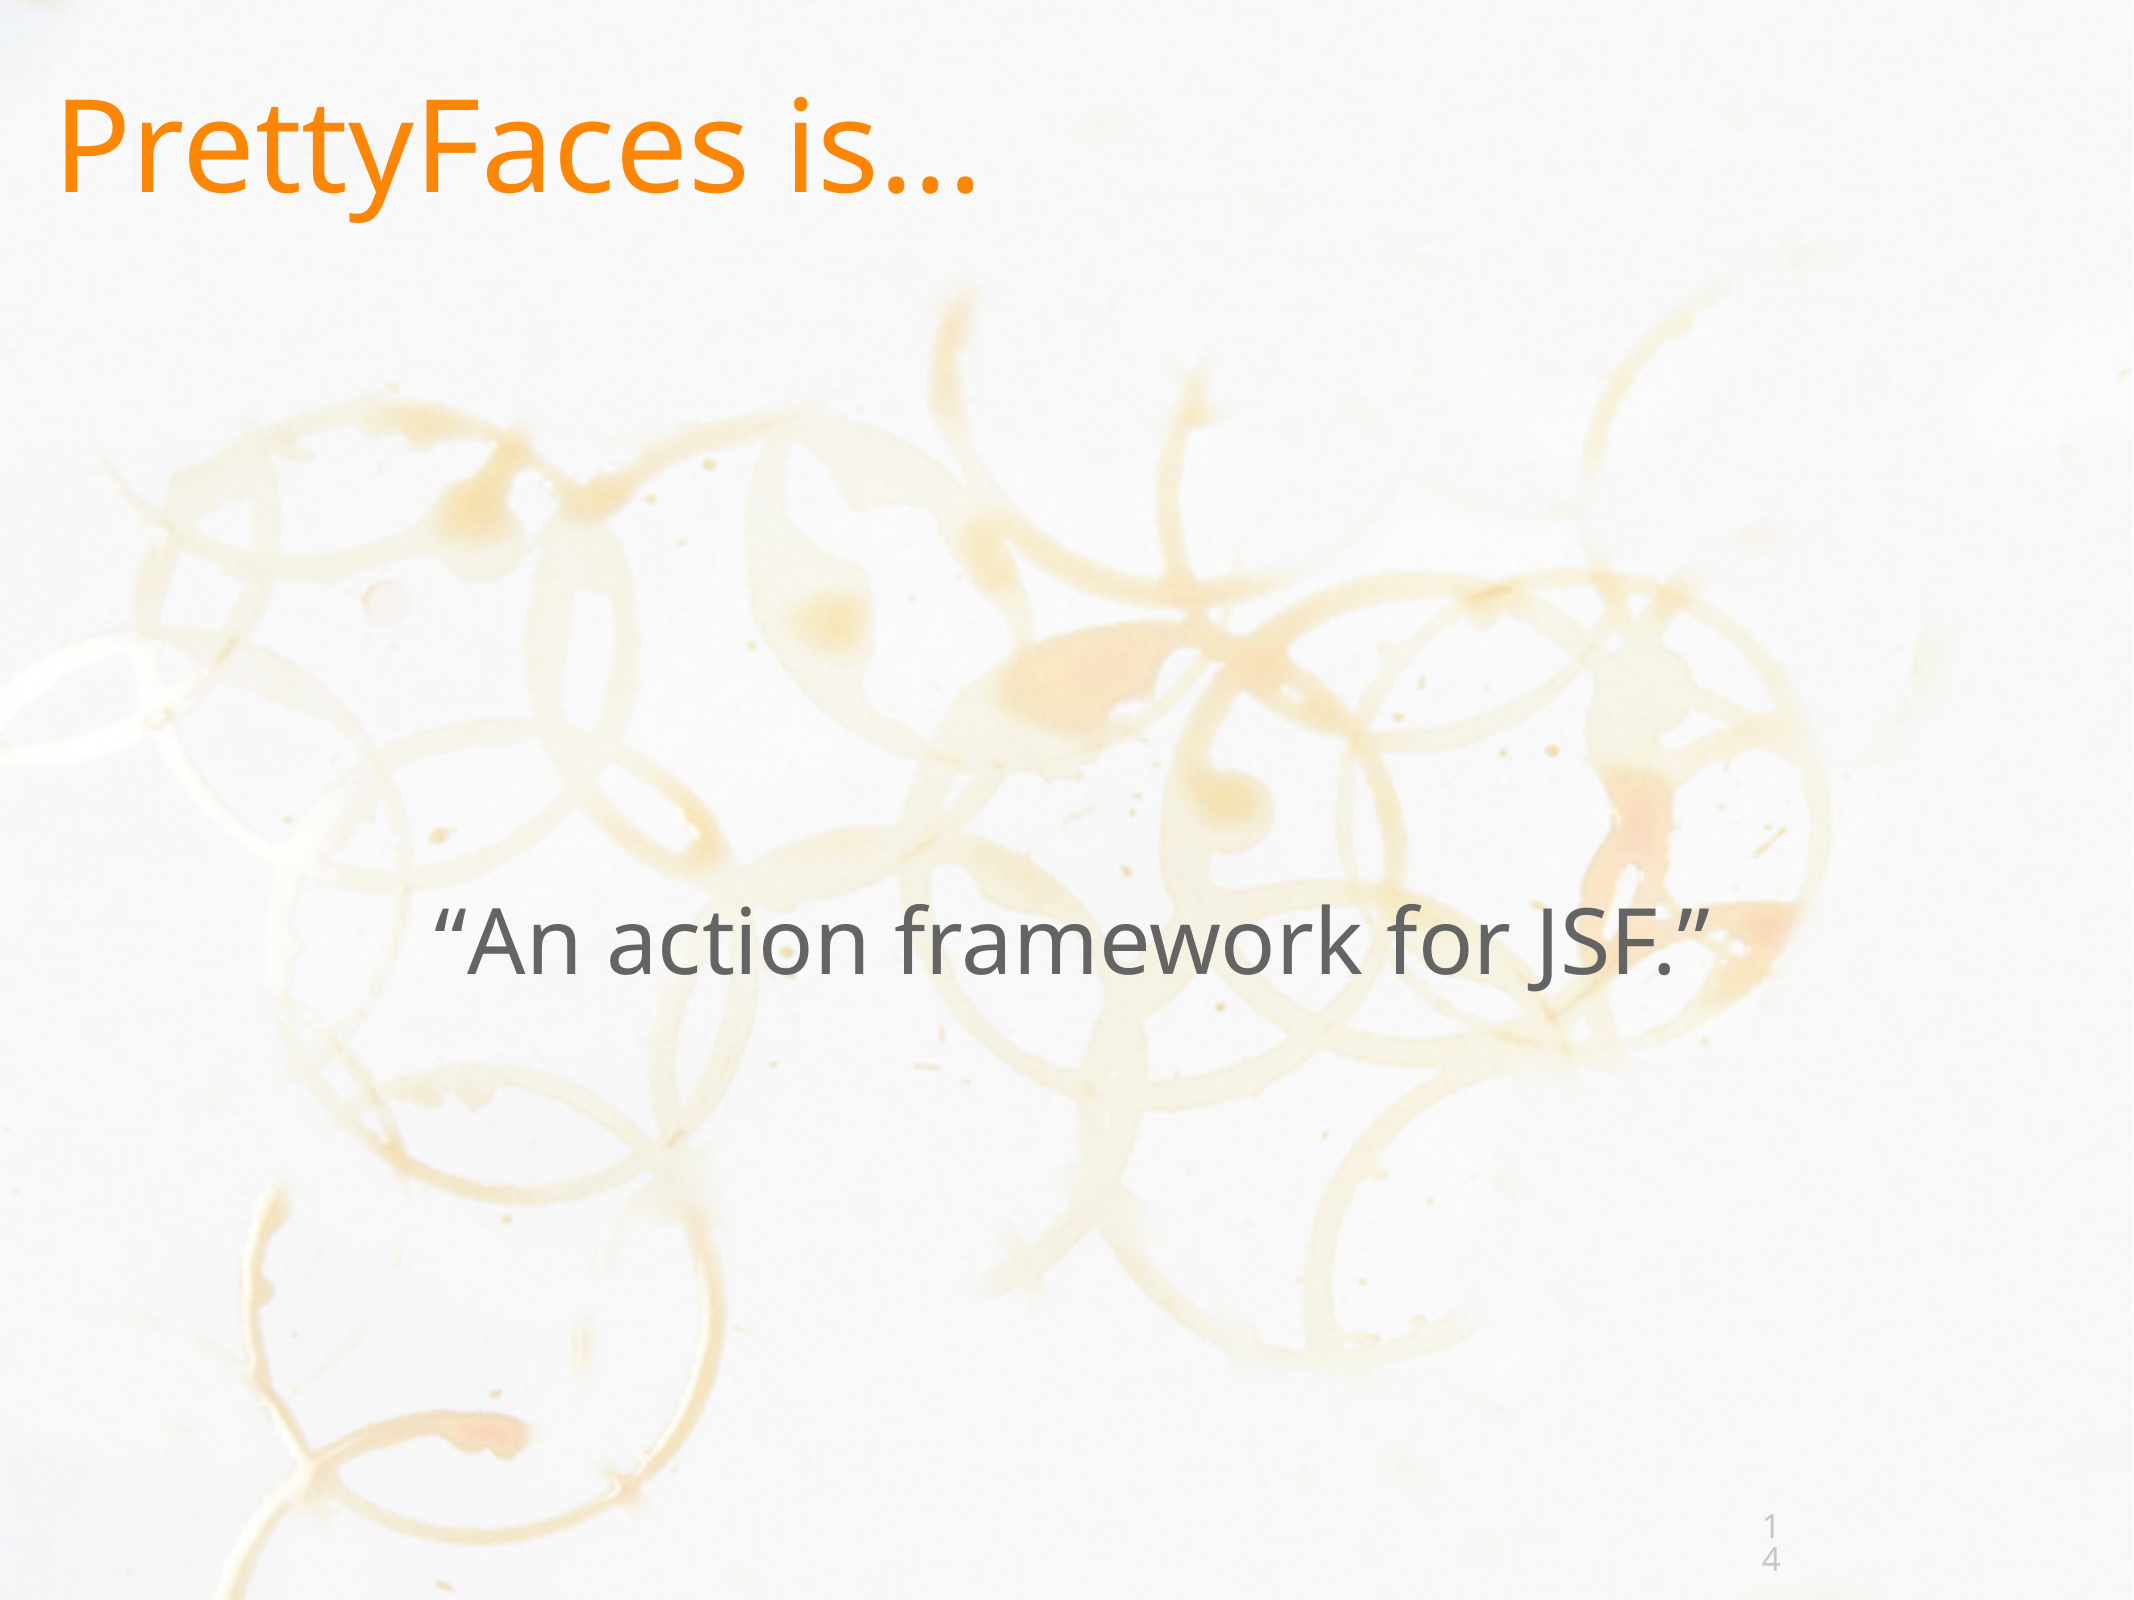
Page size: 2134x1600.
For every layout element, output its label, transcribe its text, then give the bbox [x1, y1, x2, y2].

picture [0, 0, 2134, 1600]
title PrettyFaces is... [43, 20, 2100, 262]
subtitle “An action framework for JSF.” [45, 282, 2101, 1593]
